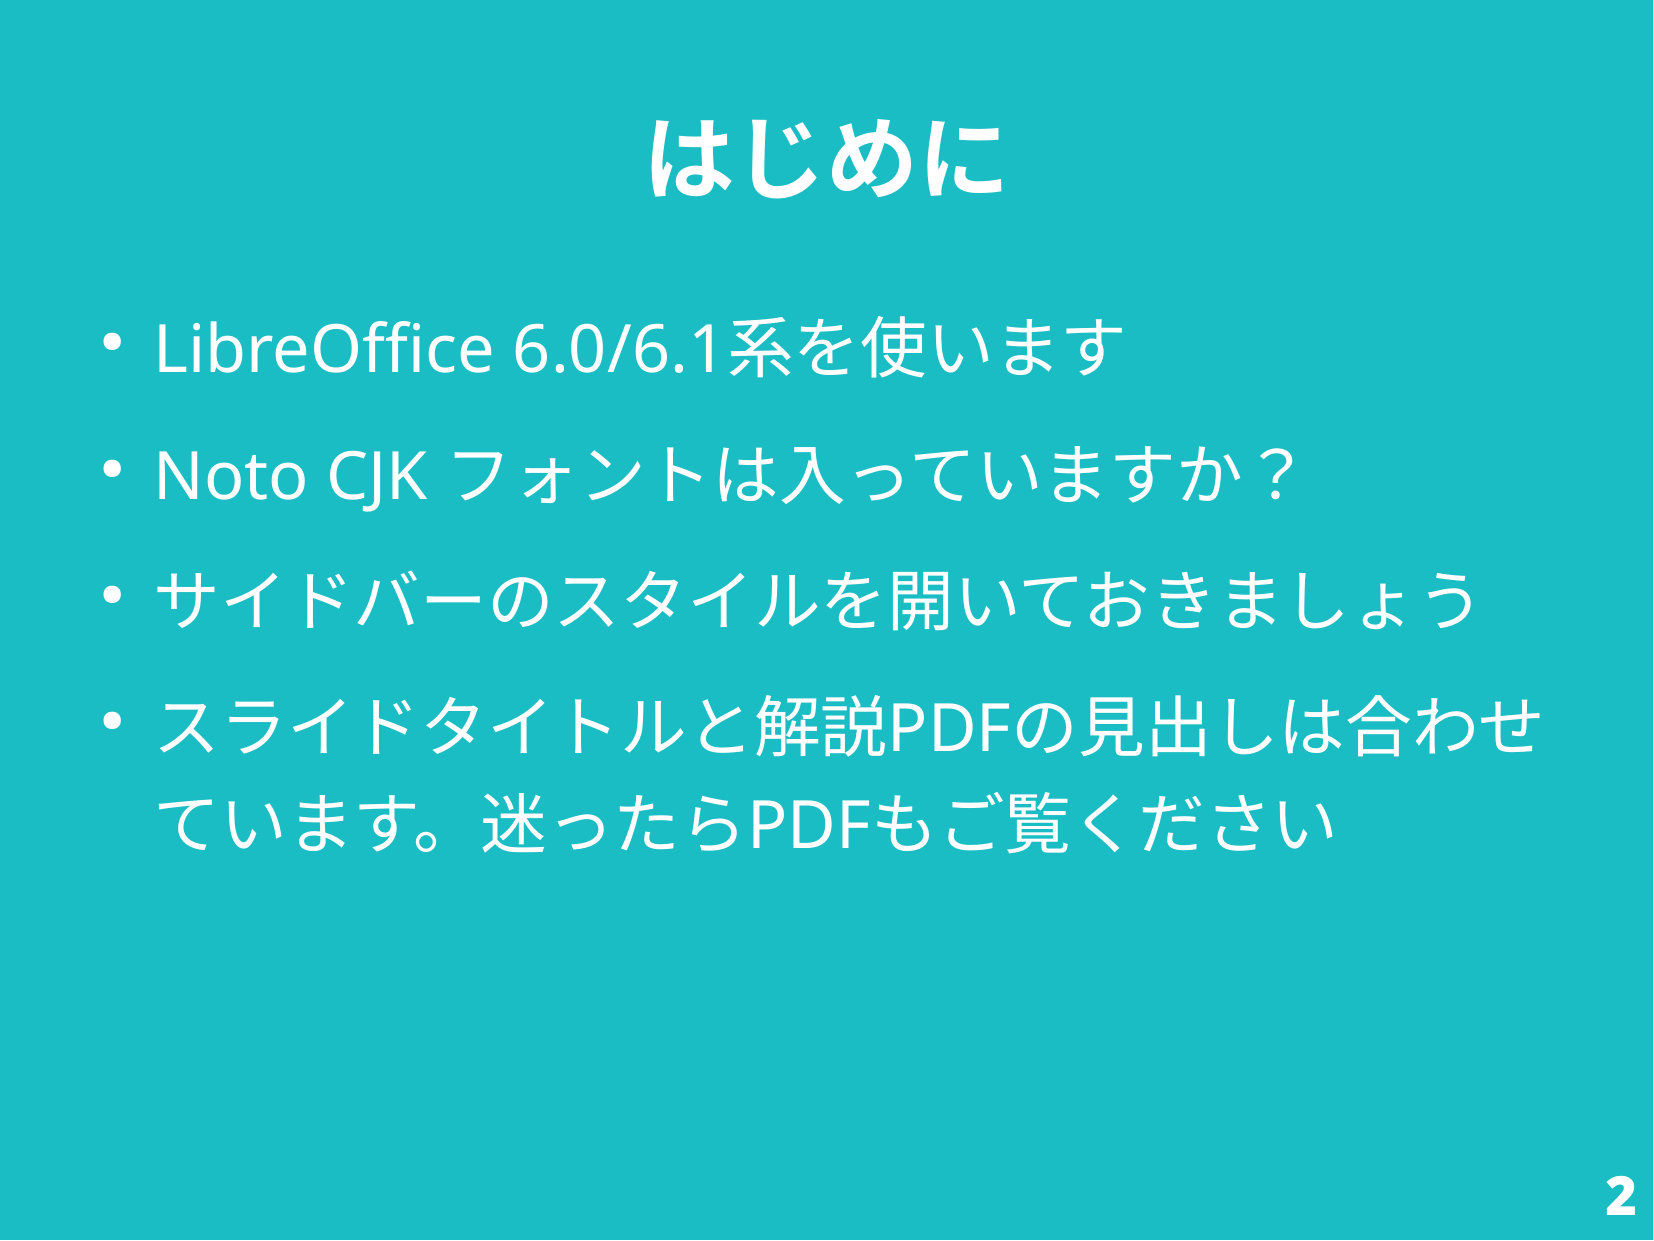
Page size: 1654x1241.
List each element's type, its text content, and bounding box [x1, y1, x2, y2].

title はじめに [82, 49, 1571, 257]
list LibreOffice 6.0/6.1系を使います Noto CJK フォントは入っていますか？ サイドバーのスタイルを開いておきましょう スライドタイトルと解説PDFの見出しは合わせています。迷ったらPDFもご覧ください [82, 295, 1571, 1063]
